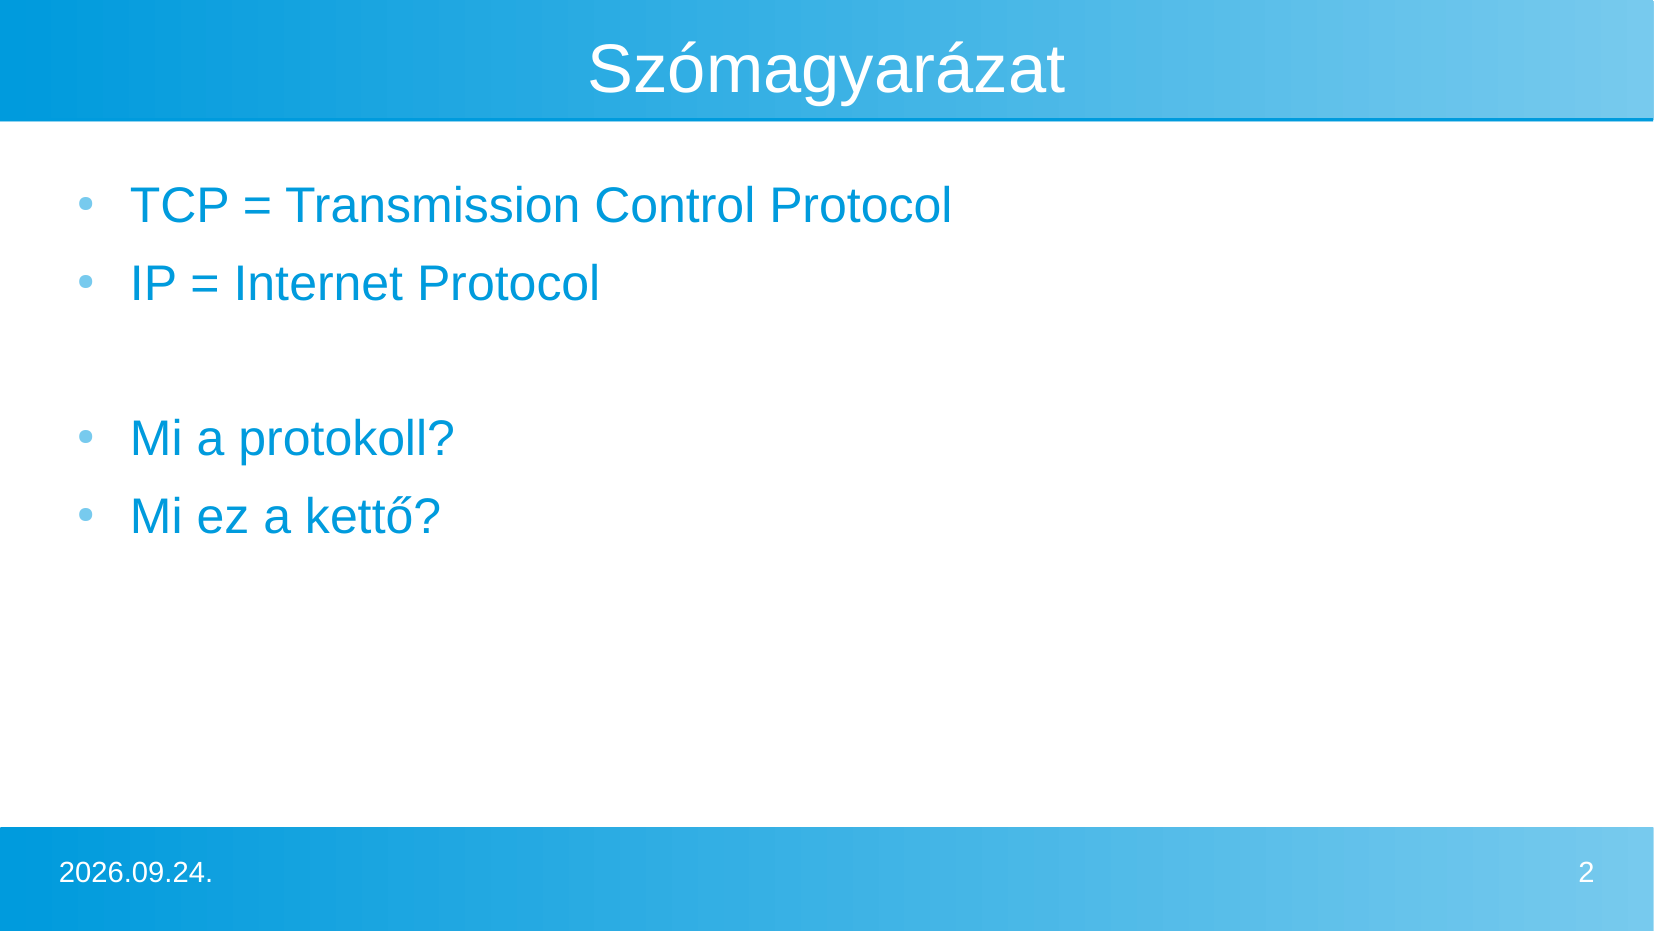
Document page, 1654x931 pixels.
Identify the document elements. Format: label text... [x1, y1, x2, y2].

title Szómagyarázat [59, 29, 1595, 108]
list TCP = Transmission Control Protocol IP = Internet Protocol Mi a protokoll? Mi ez a kettő? [59, 177, 1595, 768]
